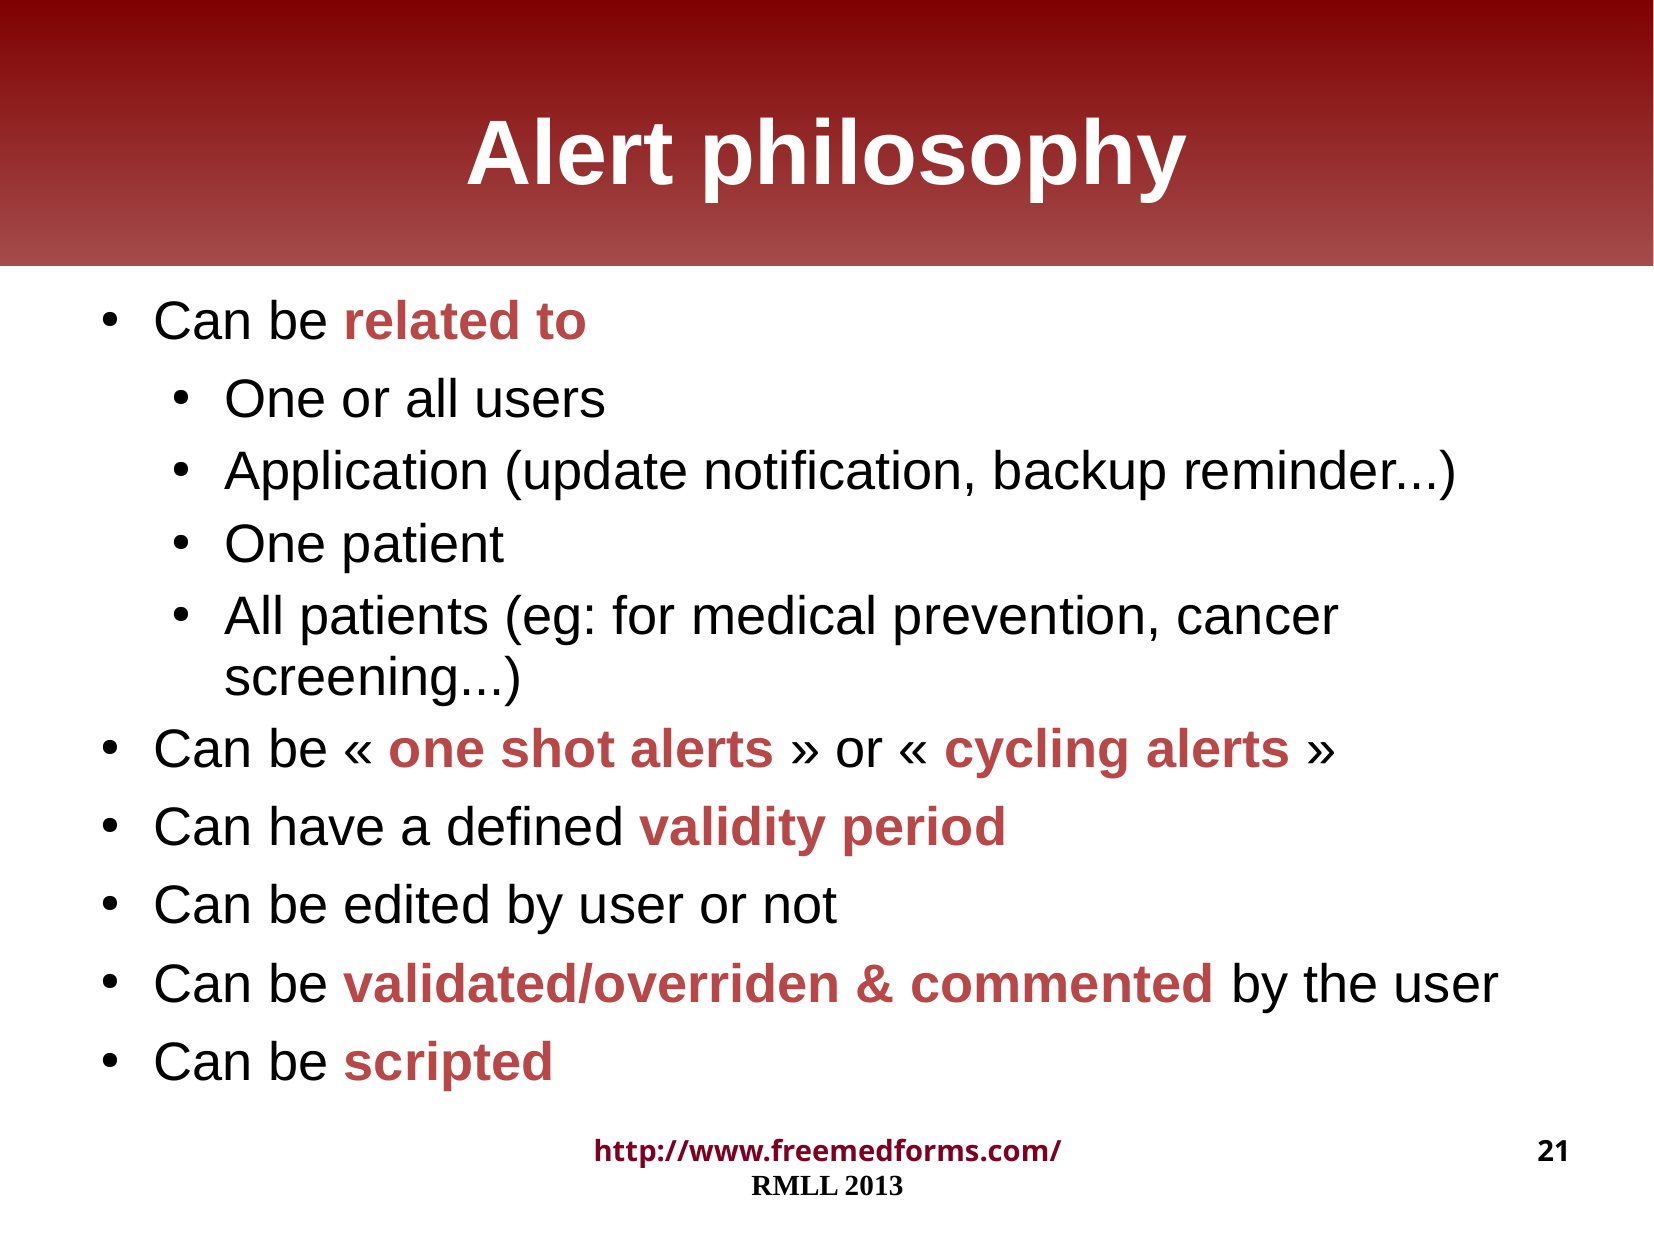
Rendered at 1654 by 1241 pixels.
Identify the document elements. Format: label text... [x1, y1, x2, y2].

list Can be related to One or all users Application (update notification, backup reminder...) One patient All patients (eg: for medical prevention, cancer screening...) Can be « one shot alerts » or « cycling alerts » Can have a defined validity period Can be edited by user or not Can be validated/overriden & commented by the user Can be scripted [82, 290, 1571, 1092]
title Alert philosophy [295, 56, 1359, 250]
